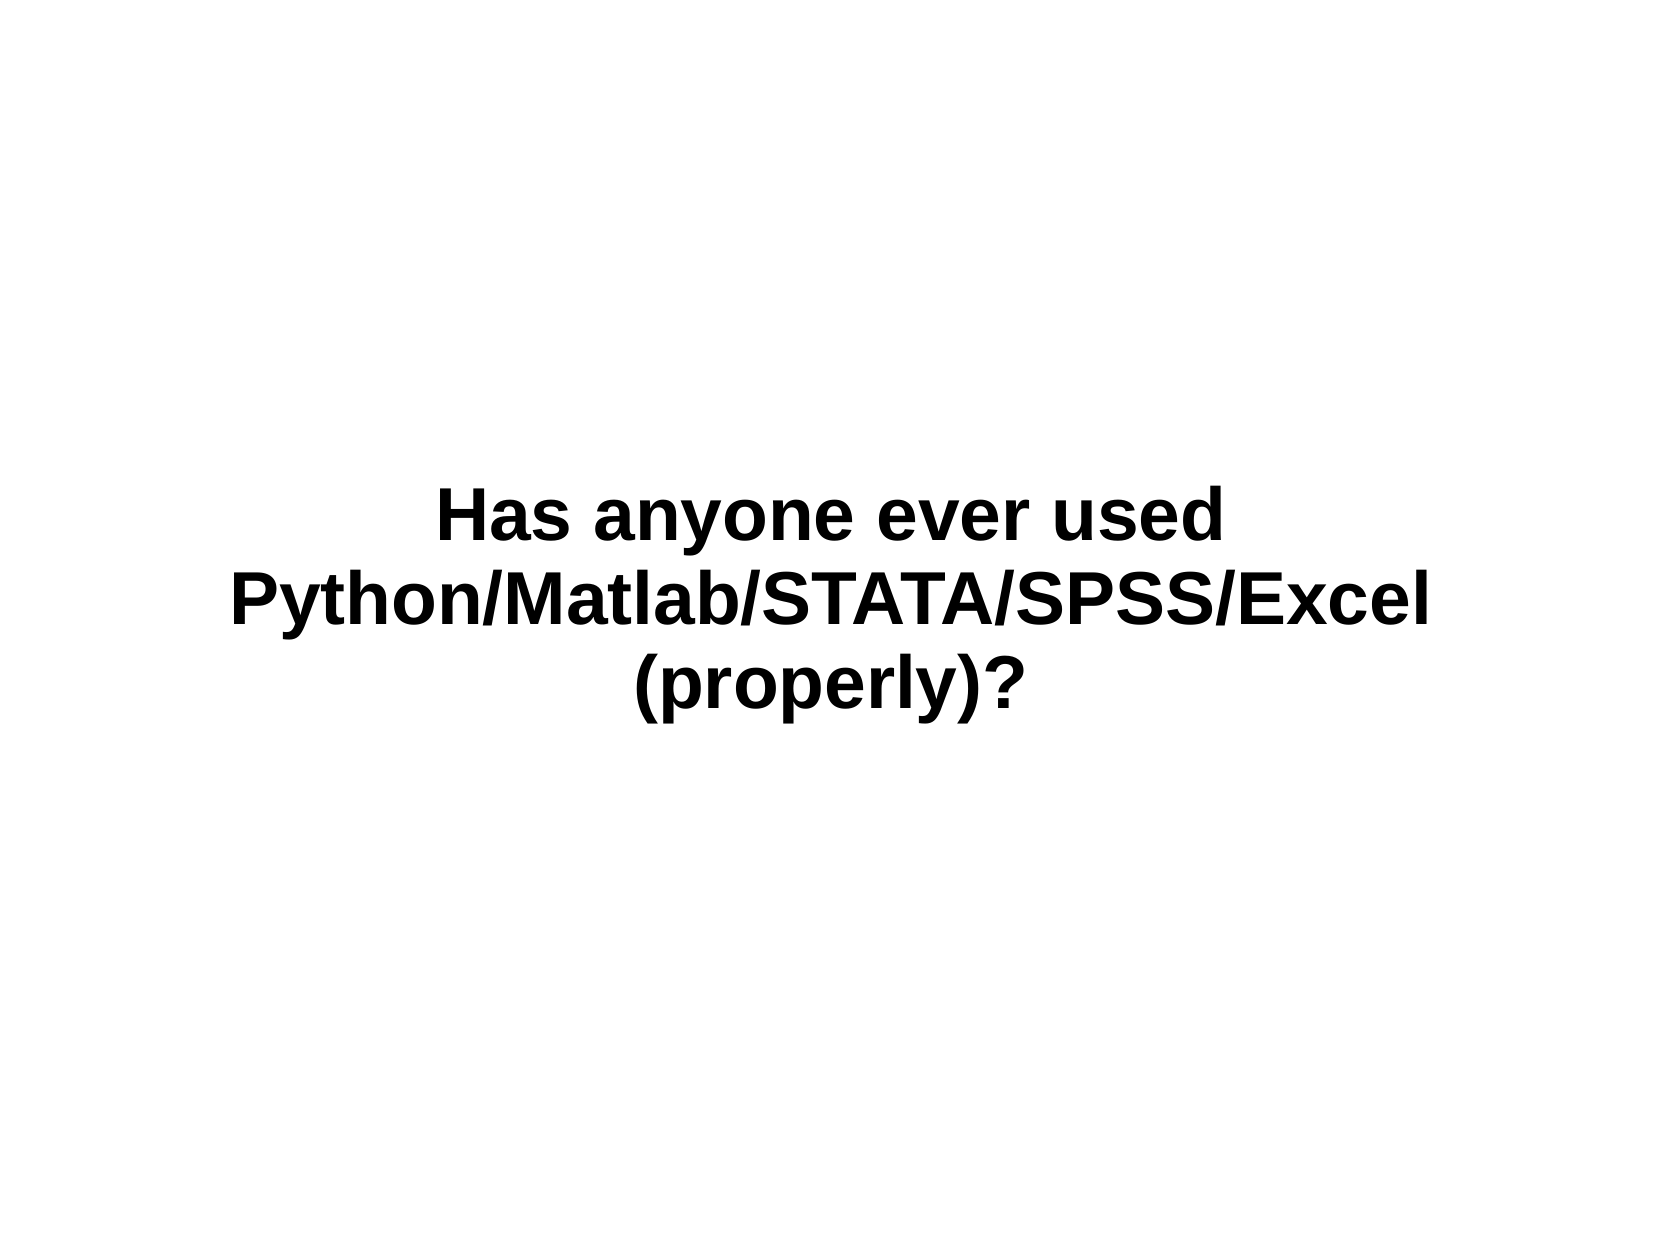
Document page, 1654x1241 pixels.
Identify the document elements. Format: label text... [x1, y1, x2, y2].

title Has anyone ever used Python/Matlab/STATA/SPSS/Excel (properly)? [86, 472, 1576, 725]
